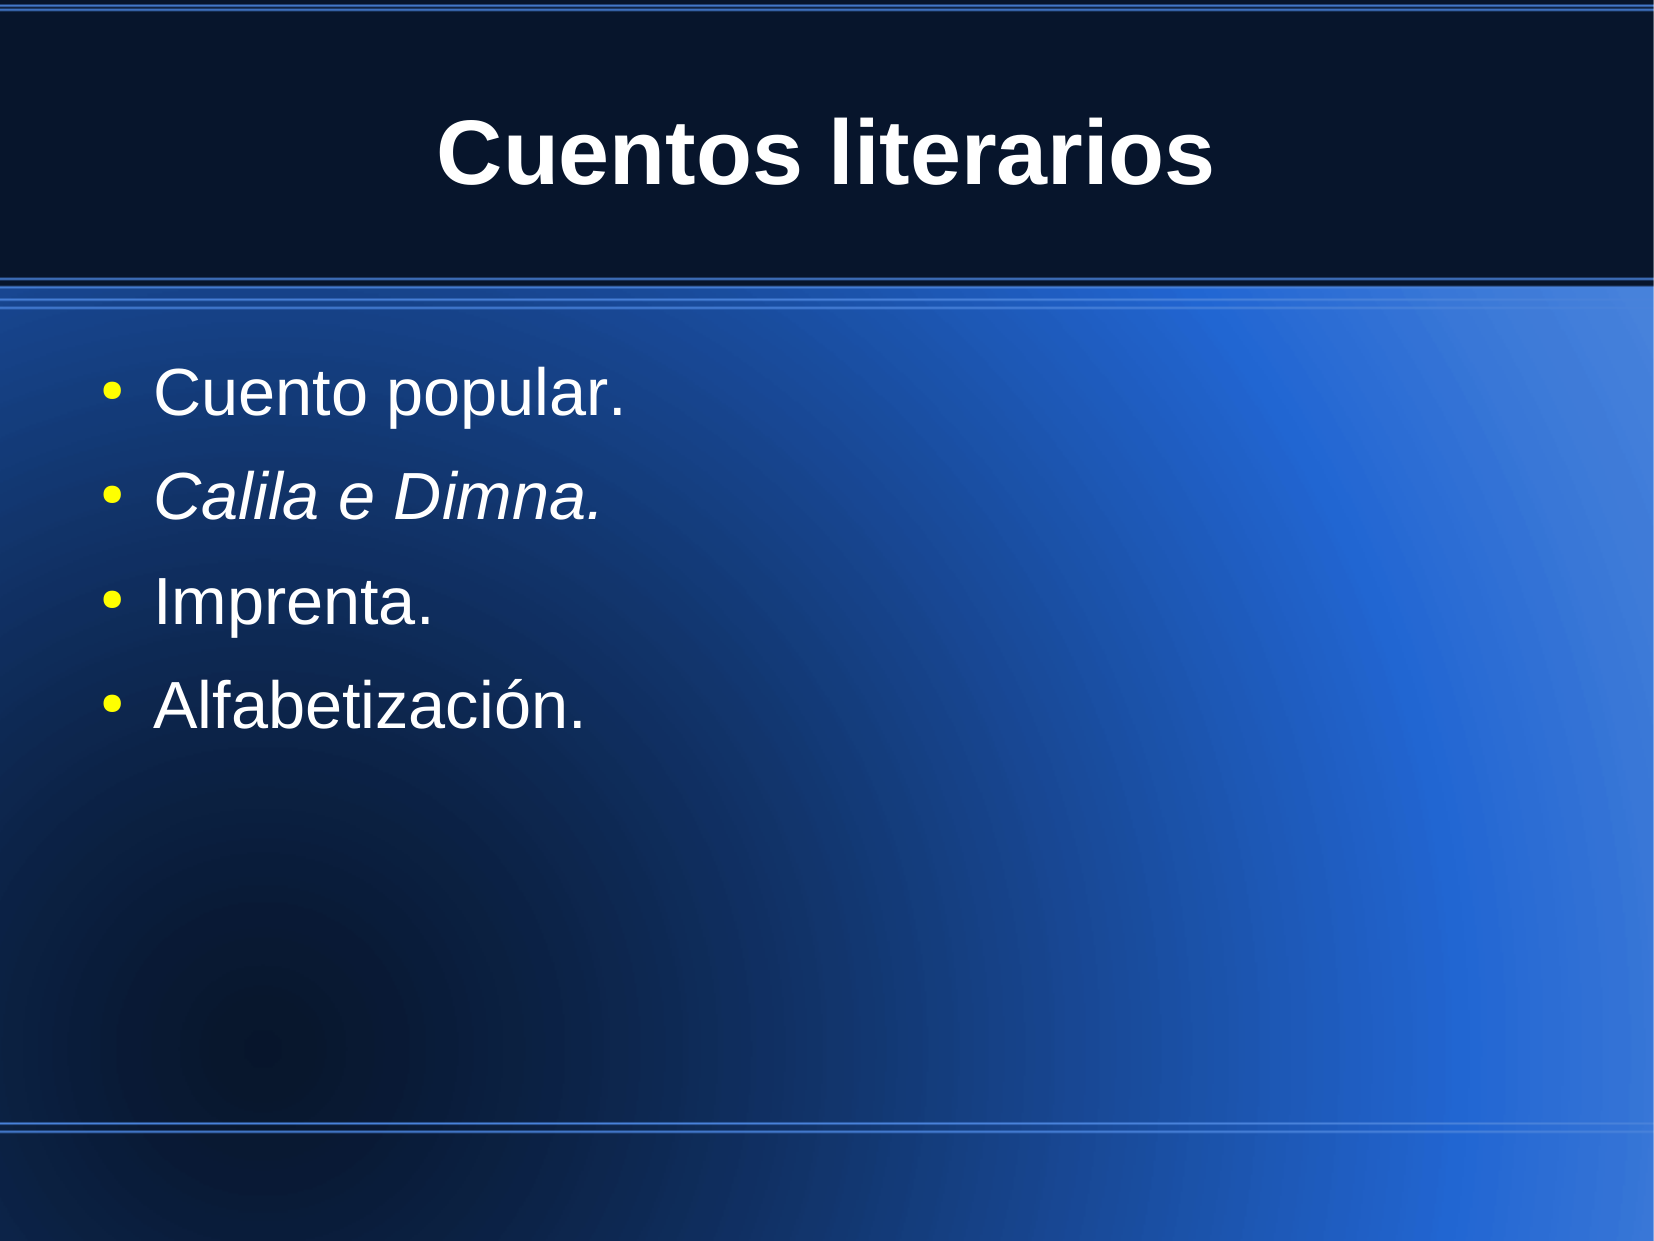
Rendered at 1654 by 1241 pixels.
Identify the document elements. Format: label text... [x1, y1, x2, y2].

list Cuento popular. Calila e Dimna. Imprenta. Alfabetización. [82, 355, 1571, 1058]
picture [0, 0, 1654, 1241]
title Cuentos literarios [82, 49, 1571, 257]
